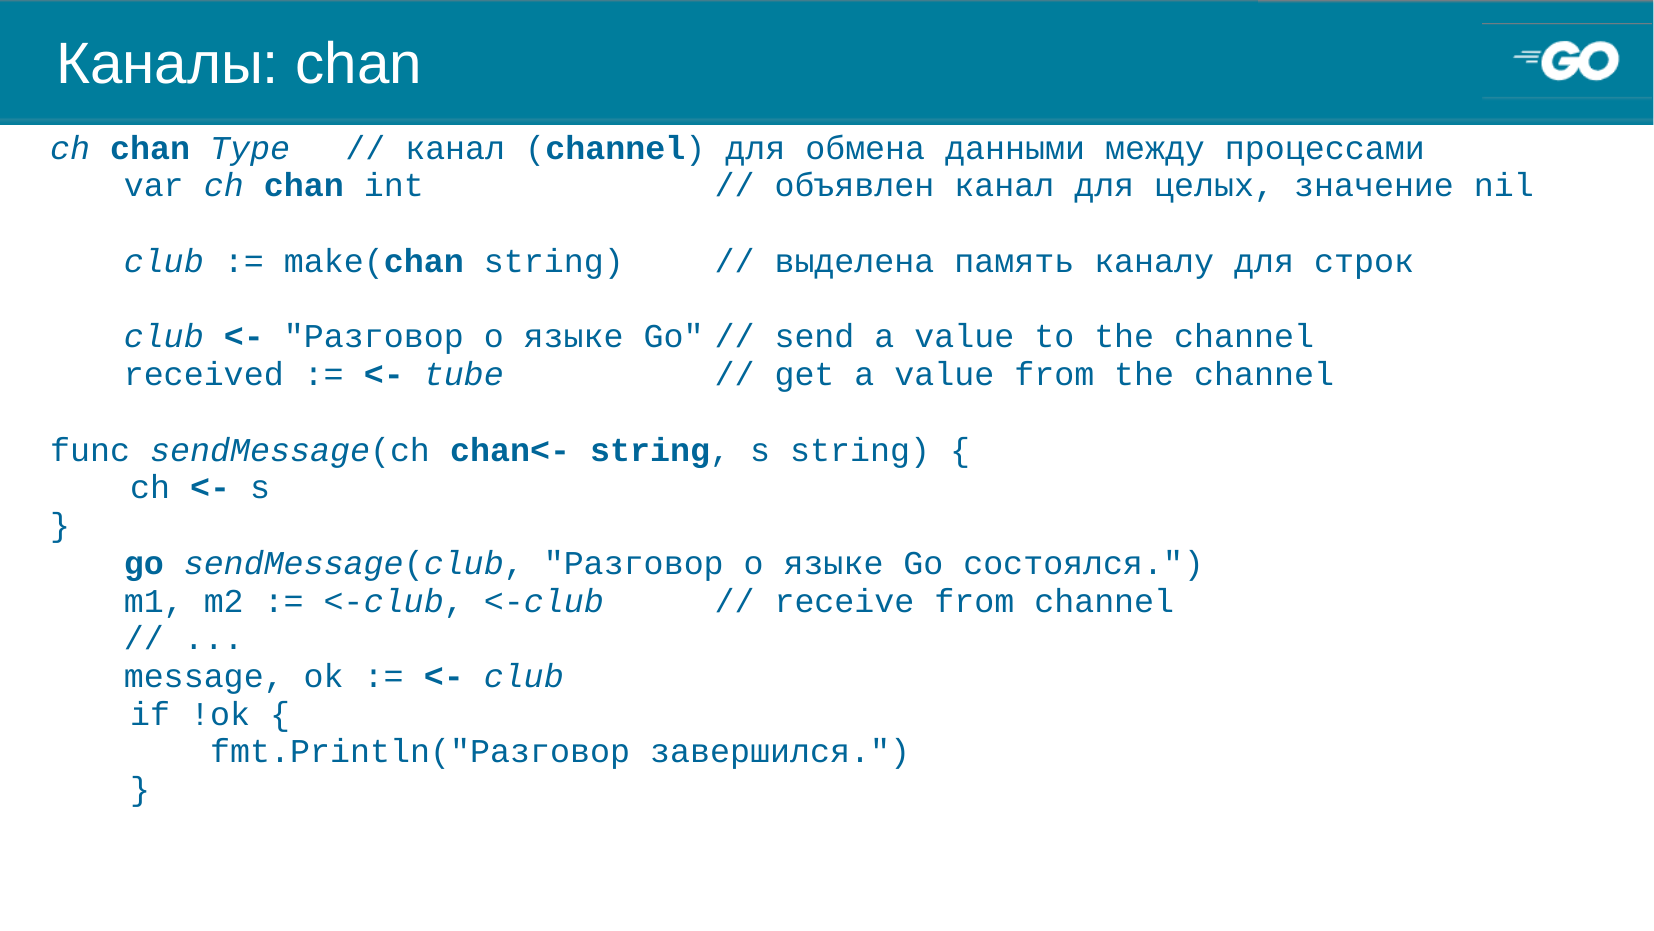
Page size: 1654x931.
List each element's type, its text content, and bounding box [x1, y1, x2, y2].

picture [1542, 41, 1619, 81]
text_box Каналы: chan [41, 23, 1495, 104]
text_box ch chan Type // канал (channel) для обмена данными между процессами var ch chan int // объявлен канал для целых, значение nil club := make(chan string) // выделена память каналу для строк club <- "Разговор о языке Go" // send a value to the channel received := <- tube // get a value from the channel func sendMessage(ch chan<- string, s string) { ch <- s } go sendMessage(club, "Разговор о языке Go состоялся.") m1, m2 := <-club, <-club // receive from channel // ... message, ok := <- club if !ok { fmt.Println("Разговор завершился.") } [35, 124, 1619, 898]
